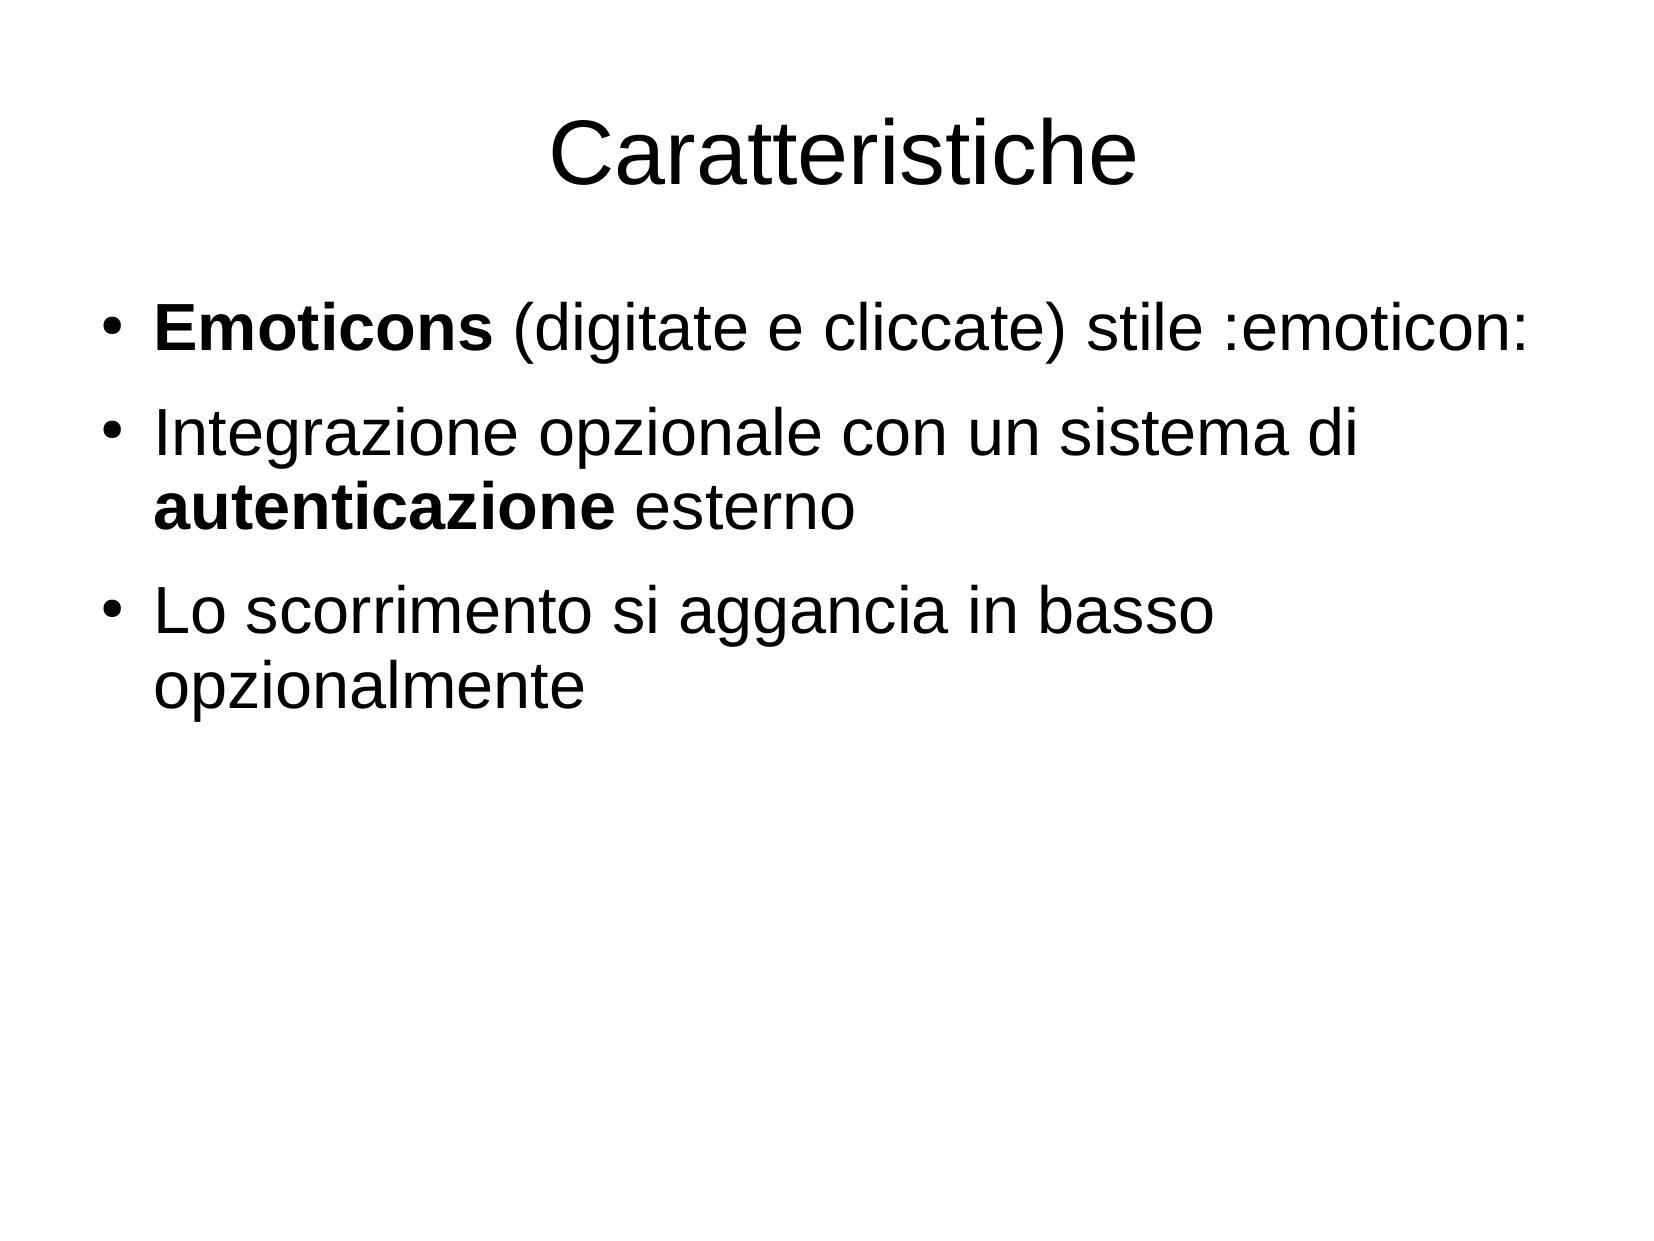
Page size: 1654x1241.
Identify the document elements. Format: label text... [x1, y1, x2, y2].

list Emoticons (digitate e cliccate) stile :emoticon: Integrazione opzionale con un sistema di autenticazione esterno Lo scorrimento si aggancia in basso opzionalmente [82, 290, 1571, 1010]
title Caratteristiche [82, 49, 1571, 257]
